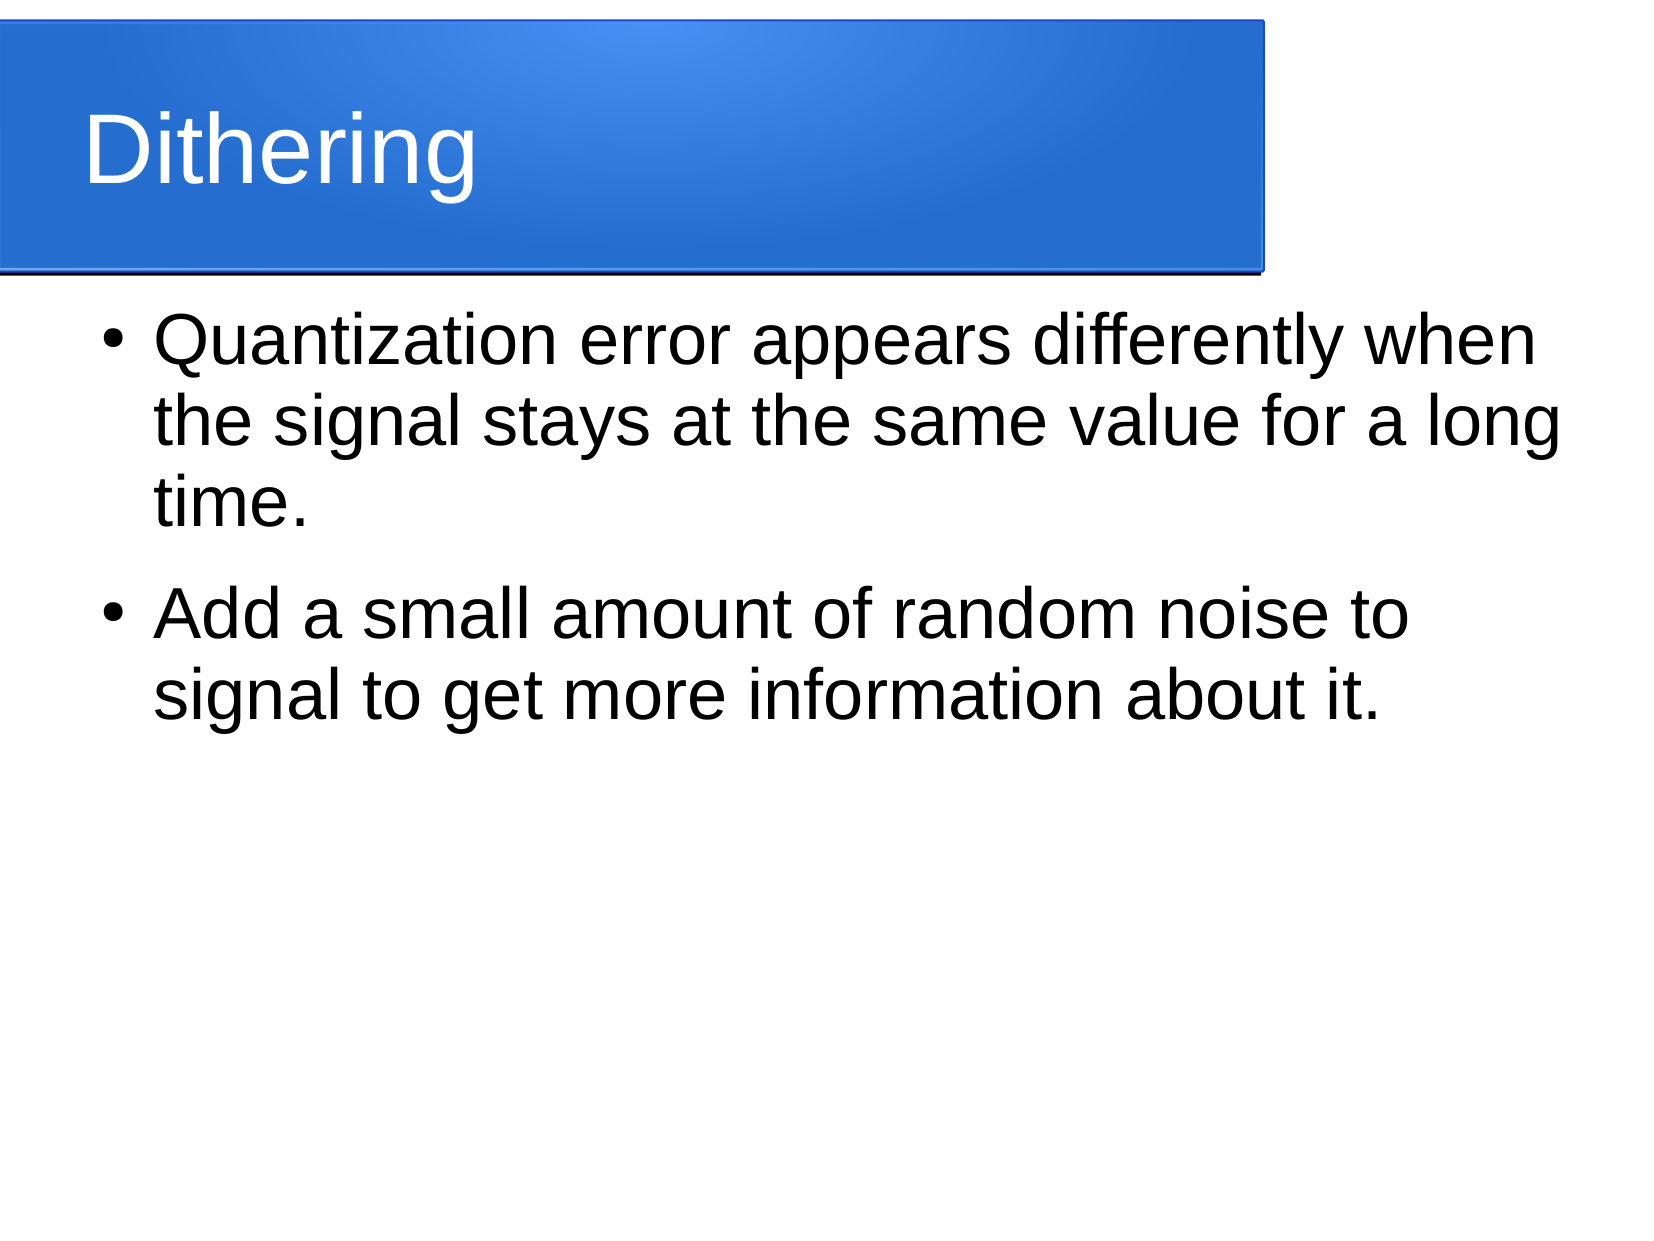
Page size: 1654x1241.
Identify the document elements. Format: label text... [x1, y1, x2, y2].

title Dithering [82, 47, 1235, 252]
list Quantization error appears differently when the signal stays at the same value for a long time. Add a small amount of random noise to signal to get more information about it. [82, 299, 1571, 1019]
